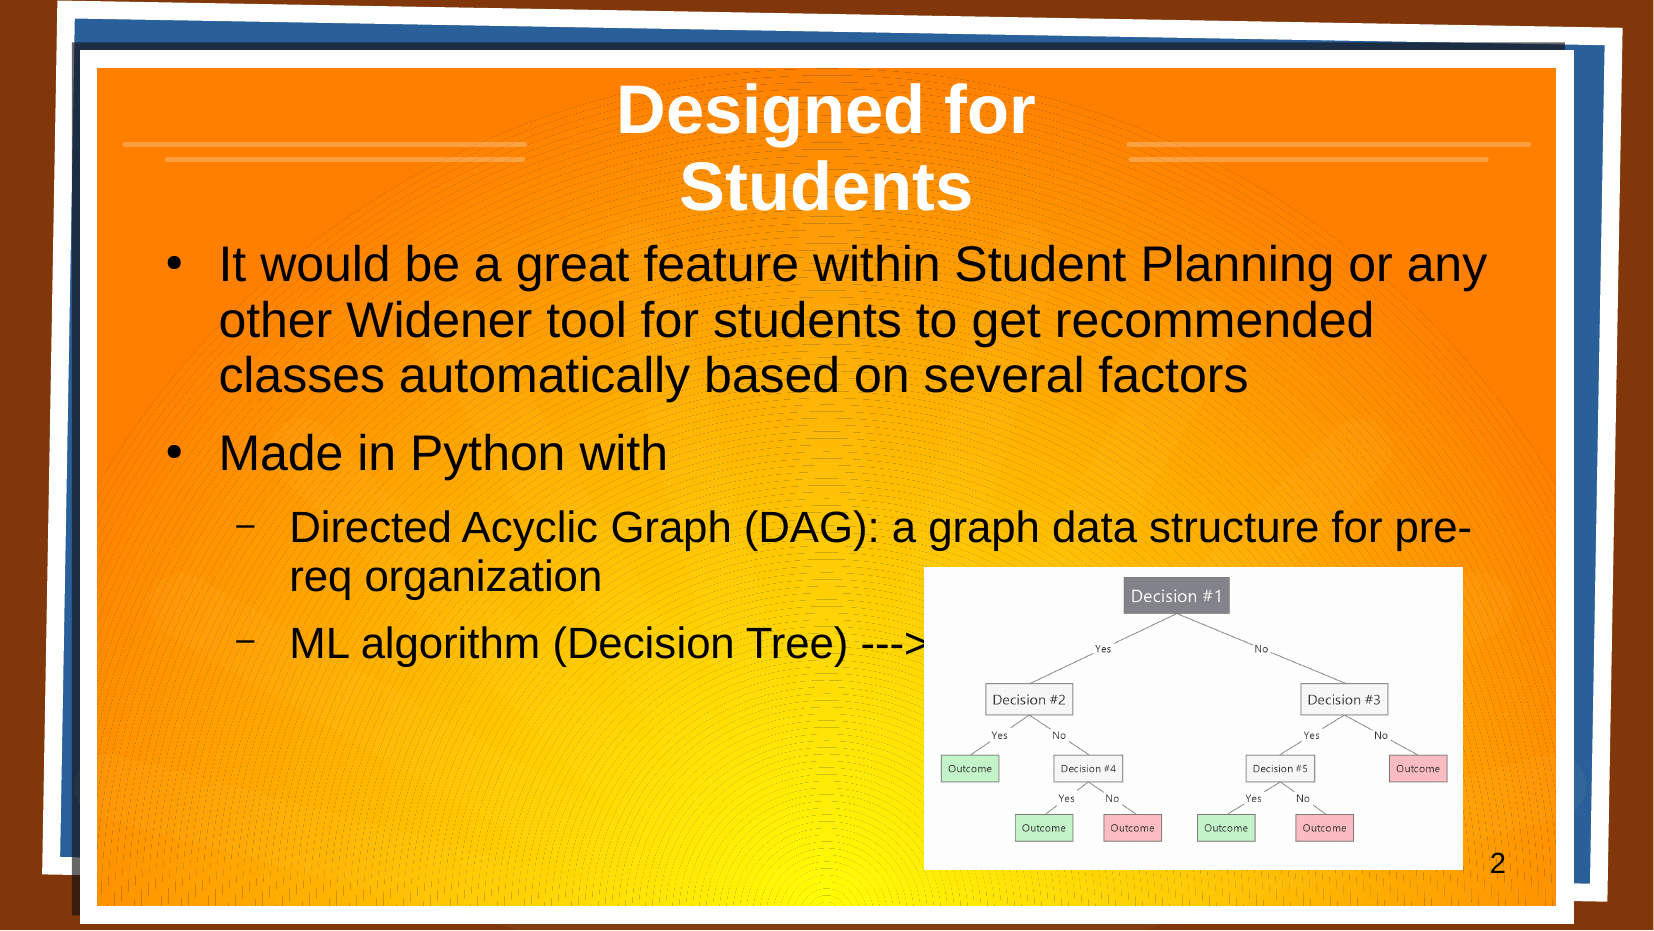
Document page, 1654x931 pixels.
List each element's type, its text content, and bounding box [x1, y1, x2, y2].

list It would be a great feature within Student Planning or any other Widener tool for students to get recommended classes automatically based on several factors Made in Python with Directed Acyclic Graph (DAG): a graph data structure for pre-req organization ML algorithm (Decision Tree) ---> [147, 236, 1506, 827]
picture [924, 567, 1463, 870]
title Designed for Students [531, 70, 1123, 225]
